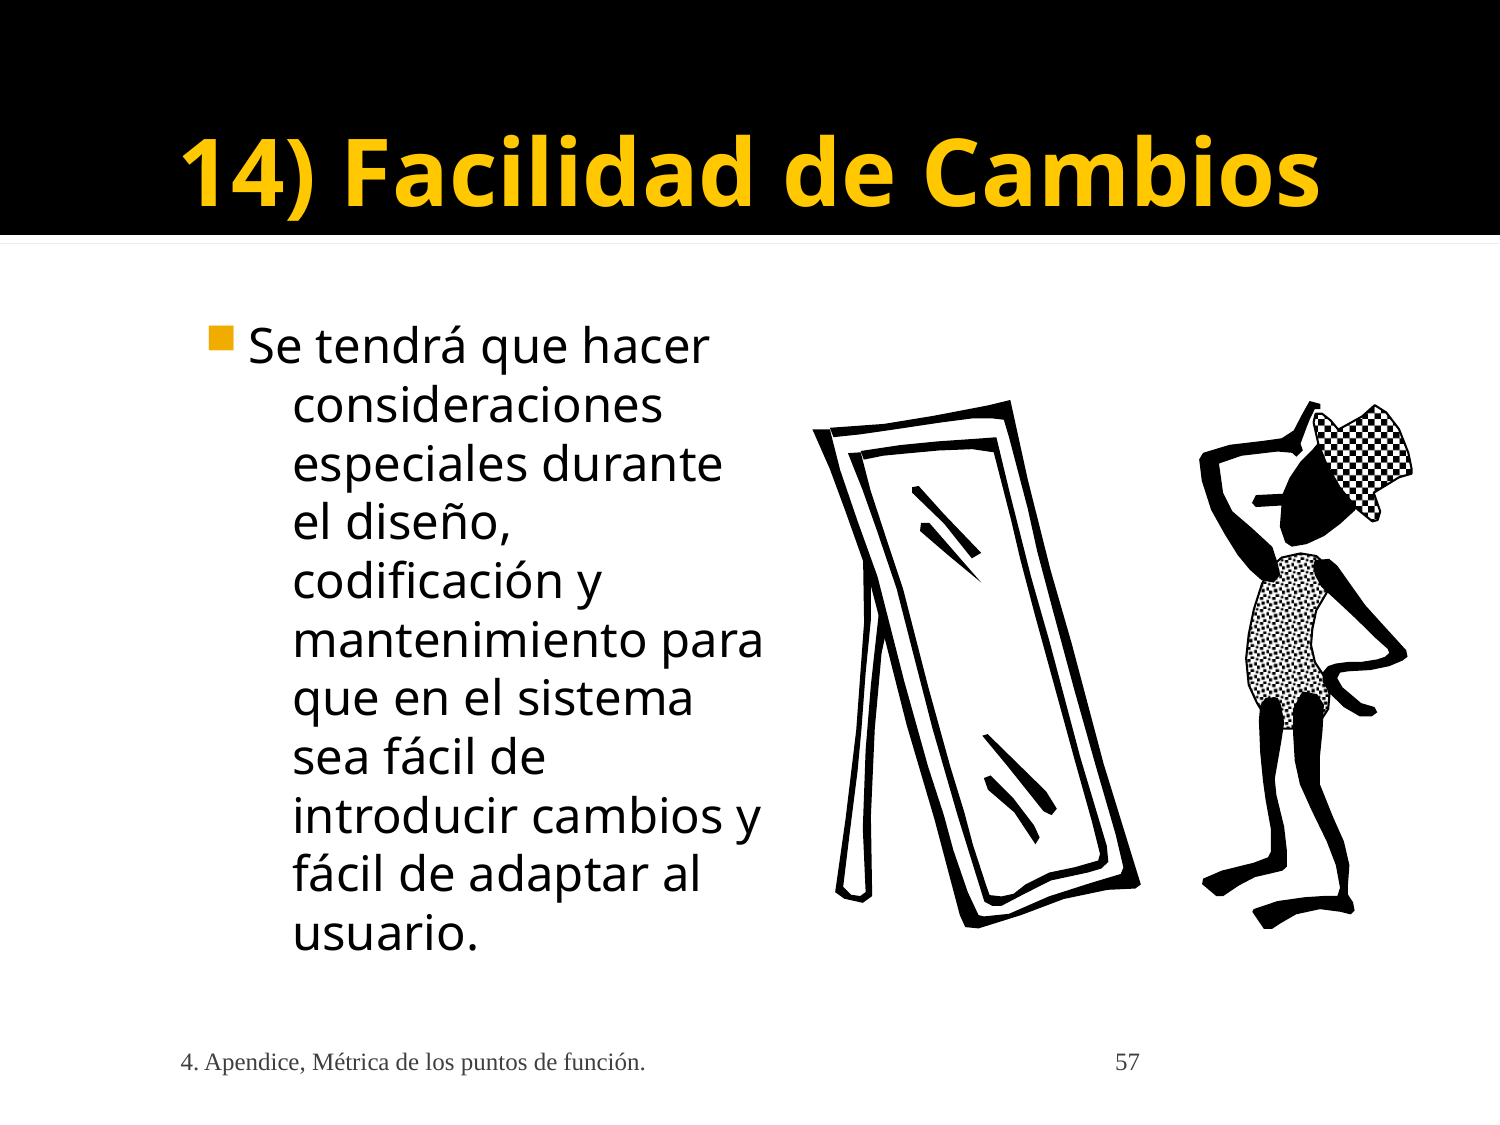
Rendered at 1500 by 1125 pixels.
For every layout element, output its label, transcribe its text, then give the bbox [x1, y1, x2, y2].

text_box 4. Apendice, Métrica de los puntos de función. [162, 1037, 951, 1075]
title 14) Facilidad de Cambios [162, 75, 1438, 263]
text_box [1199, 401, 1408, 929]
text_box [1252, 405, 1412, 547]
text_box [812, 399, 1141, 929]
text_box [1100, 1037, 1438, 1075]
list Se tendrá que hacer consideraciones especiales durante el diseño, codificación y mantenimiento para que en el sistema sea fácil de introducir cambios y fácil de adaptar al usuario. [162, 299, 788, 976]
